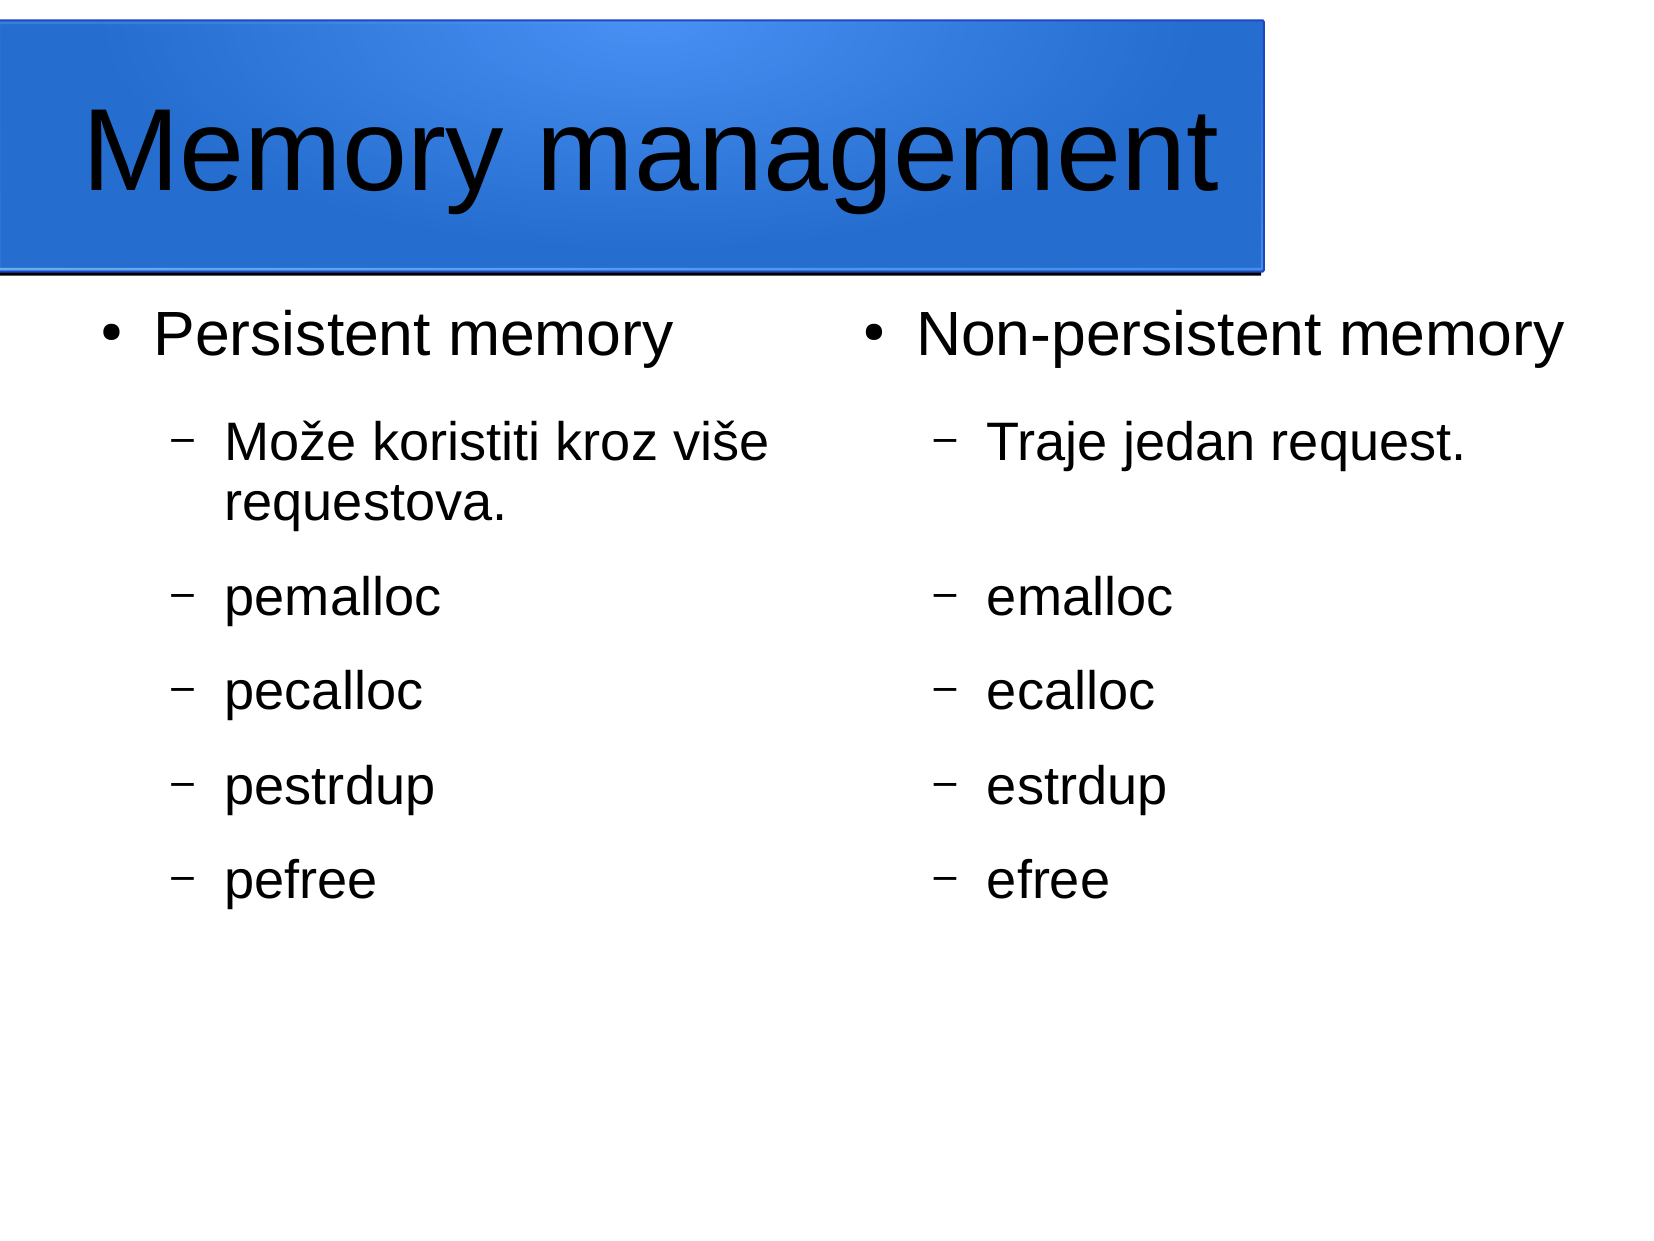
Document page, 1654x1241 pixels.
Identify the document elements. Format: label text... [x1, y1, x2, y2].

list Non-persistent memory Traje jedan request. emalloc ecalloc estrdup efree [845, 299, 1572, 1019]
list Persistent memory Može koristiti kroz više requestova. pemalloc pecalloc pestrdup pefree [82, 299, 809, 1019]
title Memory management [82, 47, 1235, 252]
